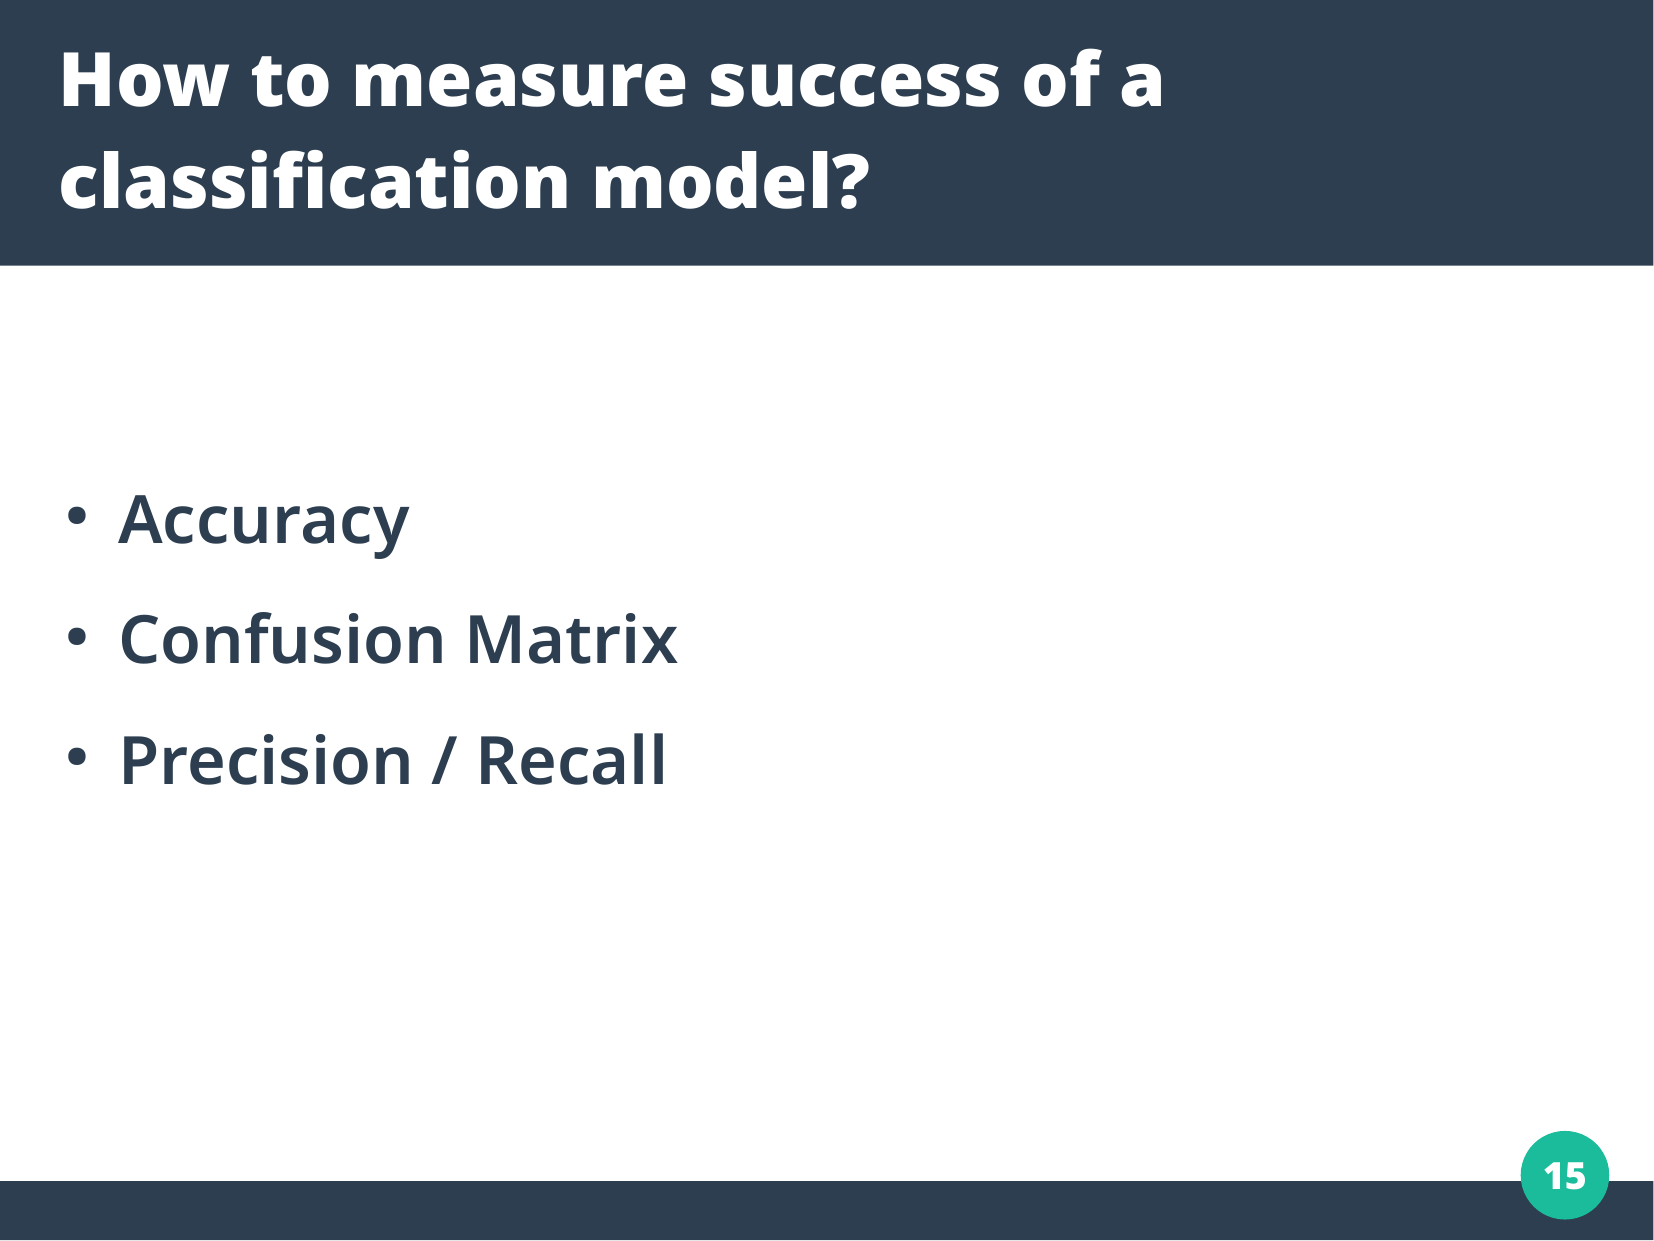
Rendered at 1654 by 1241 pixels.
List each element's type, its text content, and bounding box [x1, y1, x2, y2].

title How to measure success of a classification model? [59, 49, 1595, 207]
list Accuracy Confusion Matrix Precision / Recall [47, 472, 1583, 1241]
